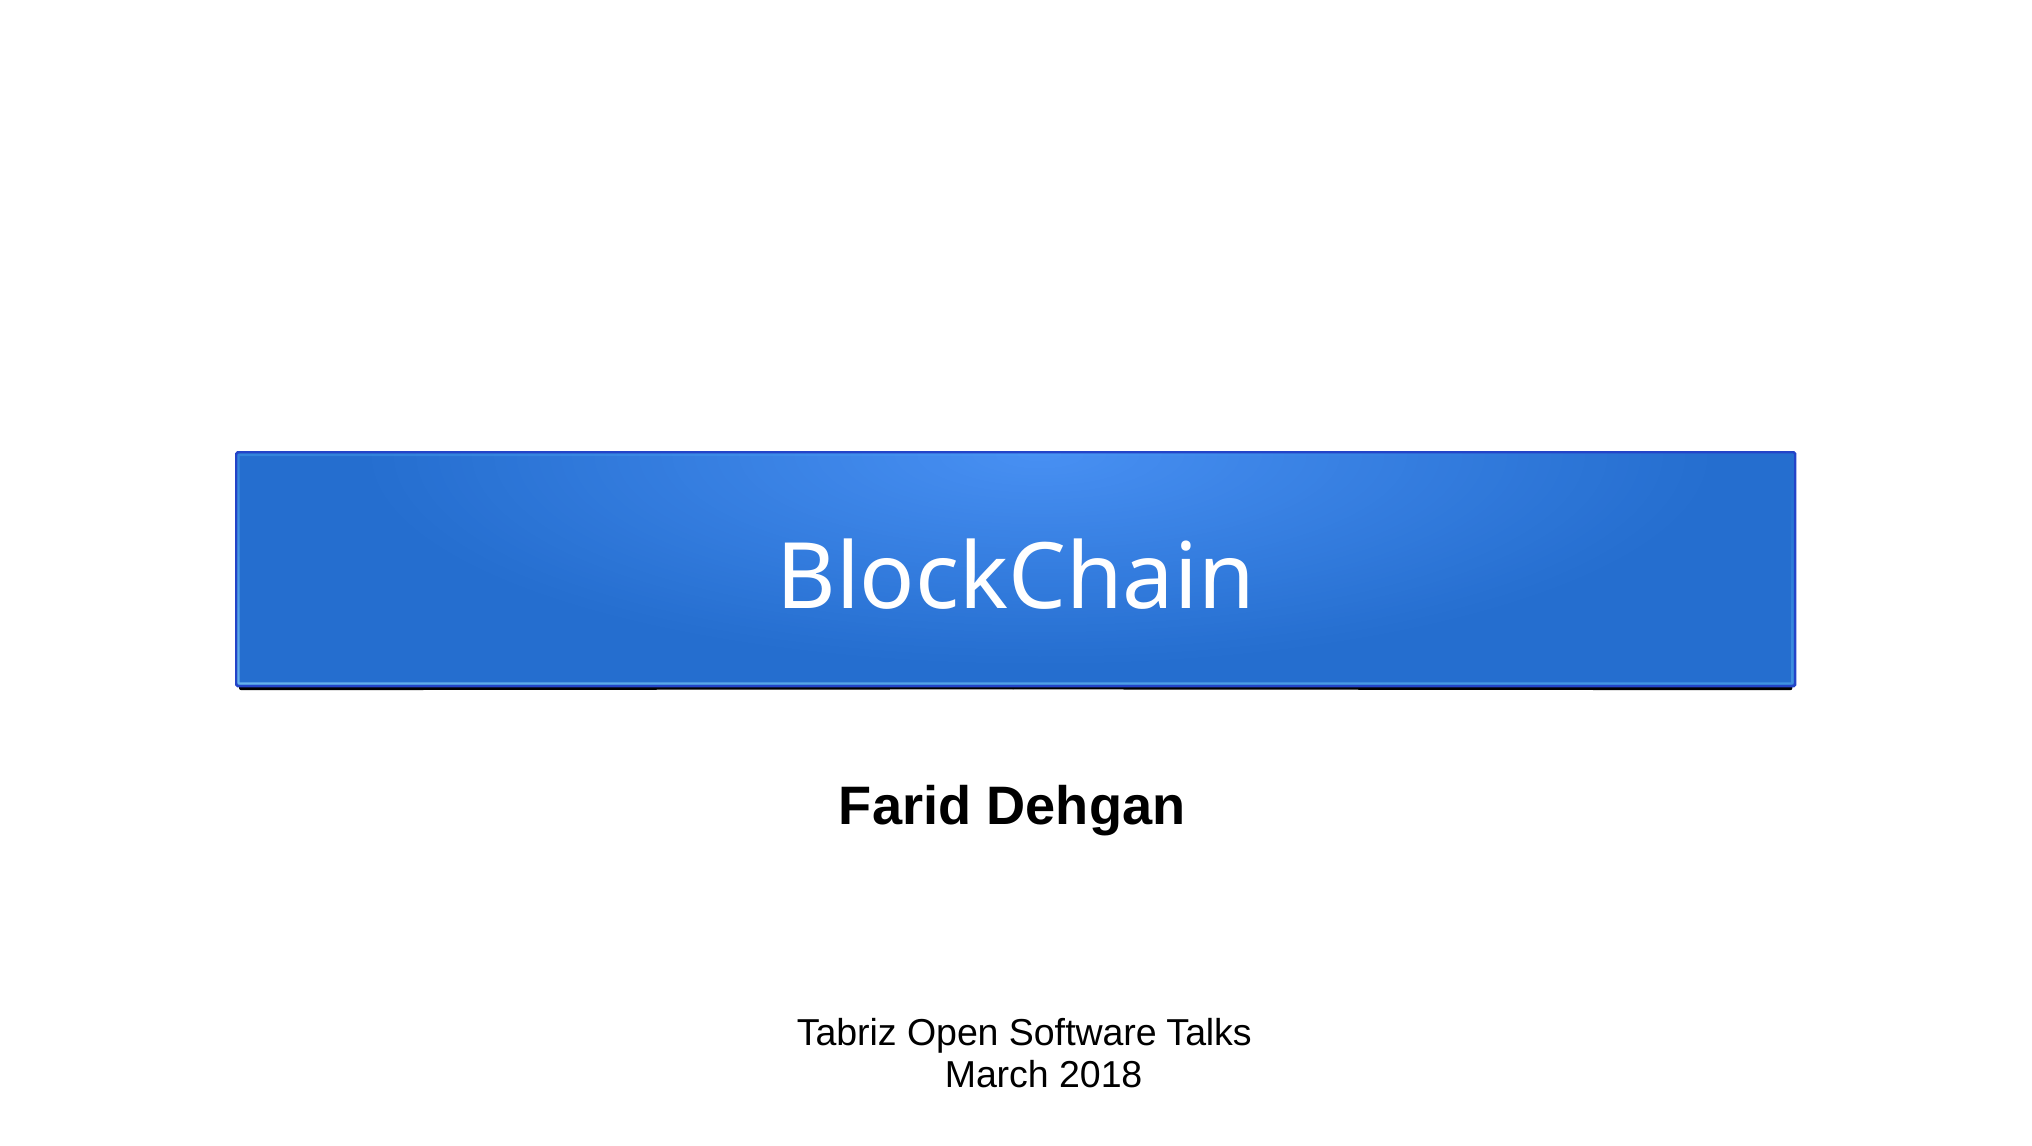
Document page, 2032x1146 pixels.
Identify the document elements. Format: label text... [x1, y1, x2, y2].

text_box Farid Dehgan [614, 767, 1406, 844]
text_box Tabriz Open Software Talks March 2018 [708, 1003, 1465, 1103]
title ‌BlockChain [298, 477, 1733, 669]
